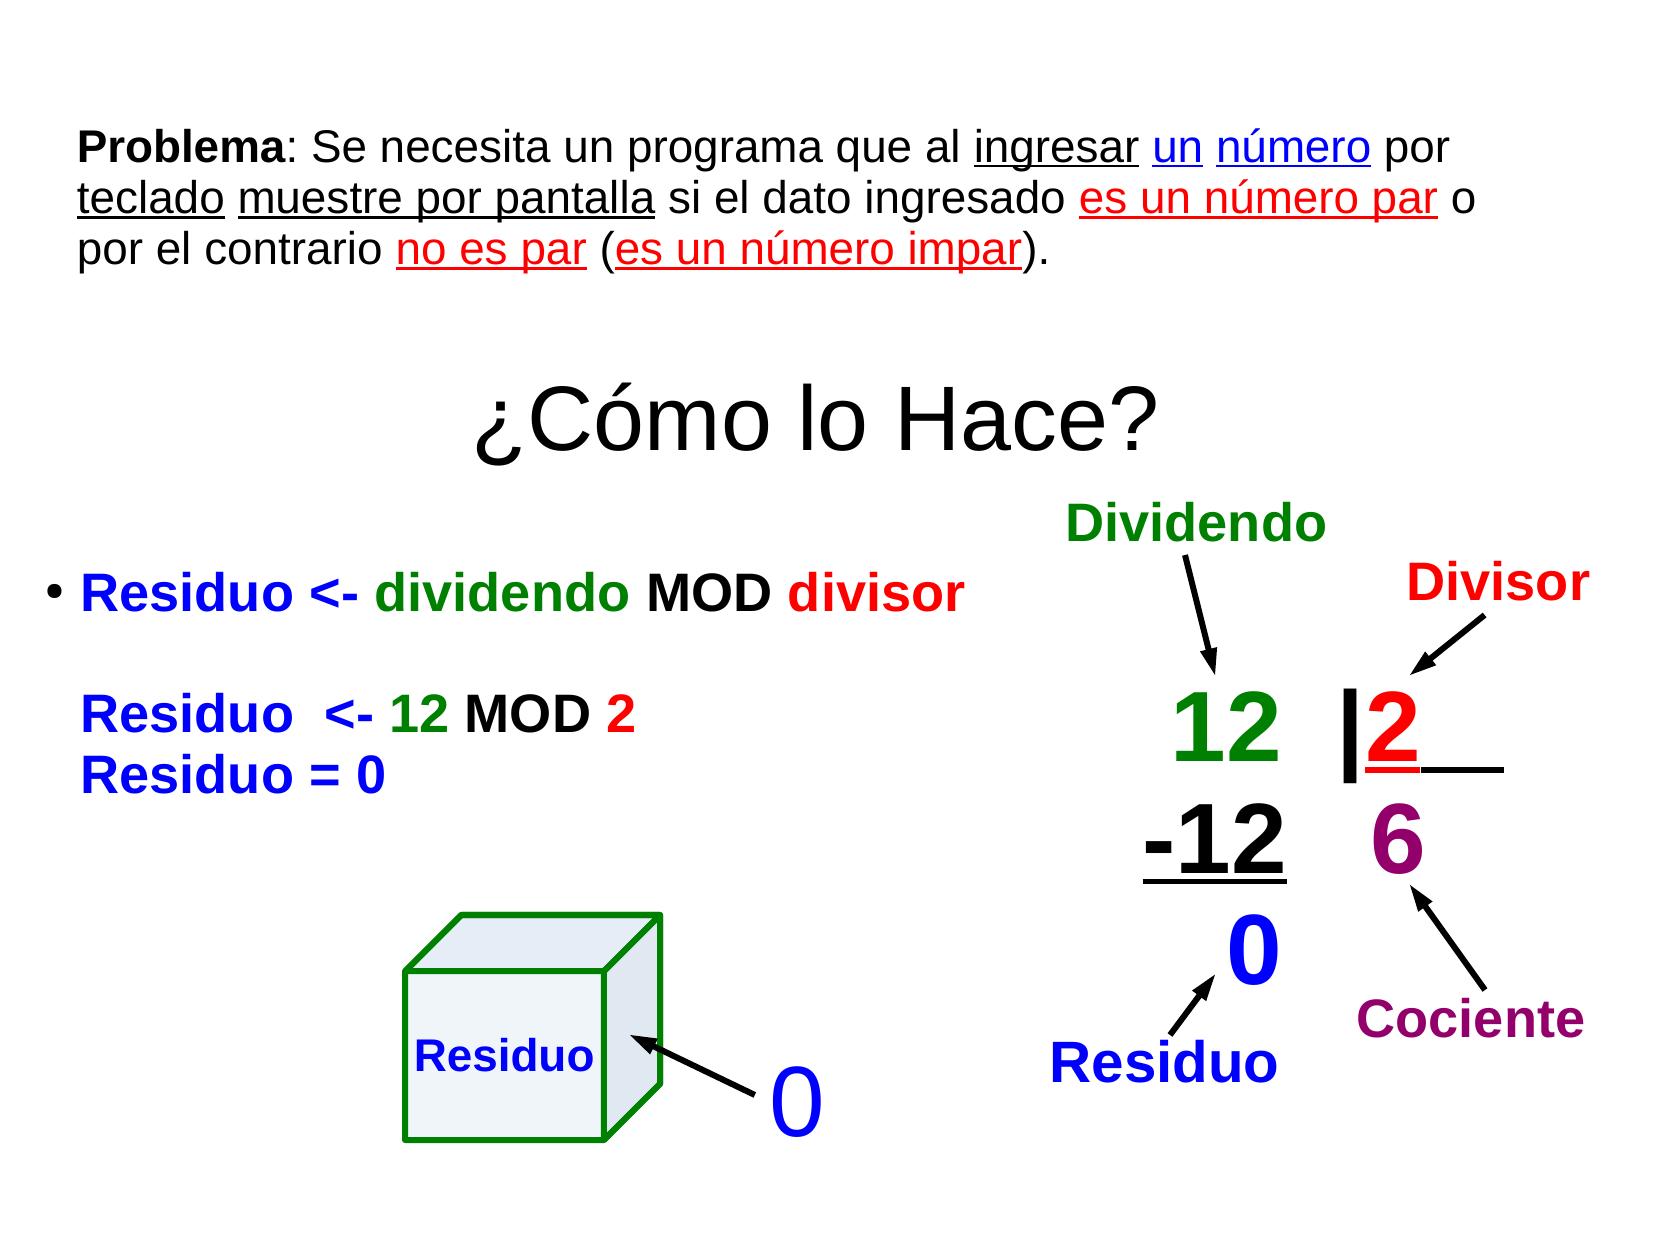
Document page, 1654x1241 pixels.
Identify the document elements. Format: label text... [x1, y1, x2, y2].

text_box 0 [754, 901, 841, 1166]
subtitle Problema: Se necesita un programa que al ingresar un número por teclado muestre por pantalla si el dato ingresado es un número par o por el contrario no es par (es un número impar). [76, 105, 1510, 291]
text_box Divisor [1391, 508, 1613, 655]
text_box Residuo <- dividendo MOD divisor Residuo <- 12 MOD 2 Residuo = 0 [30, 555, 991, 901]
text_box Cociente [1341, 930, 1654, 1109]
text_box Residuo [1035, 984, 1304, 1141]
text_box Dividendo [1050, 450, 1353, 596]
text_box Residuo [405, 972, 603, 1141]
text_box 12 |2 -12 6 0 [1128, 590, 1547, 1087]
title ¿Cómo lo Hace? [71, 315, 1561, 523]
